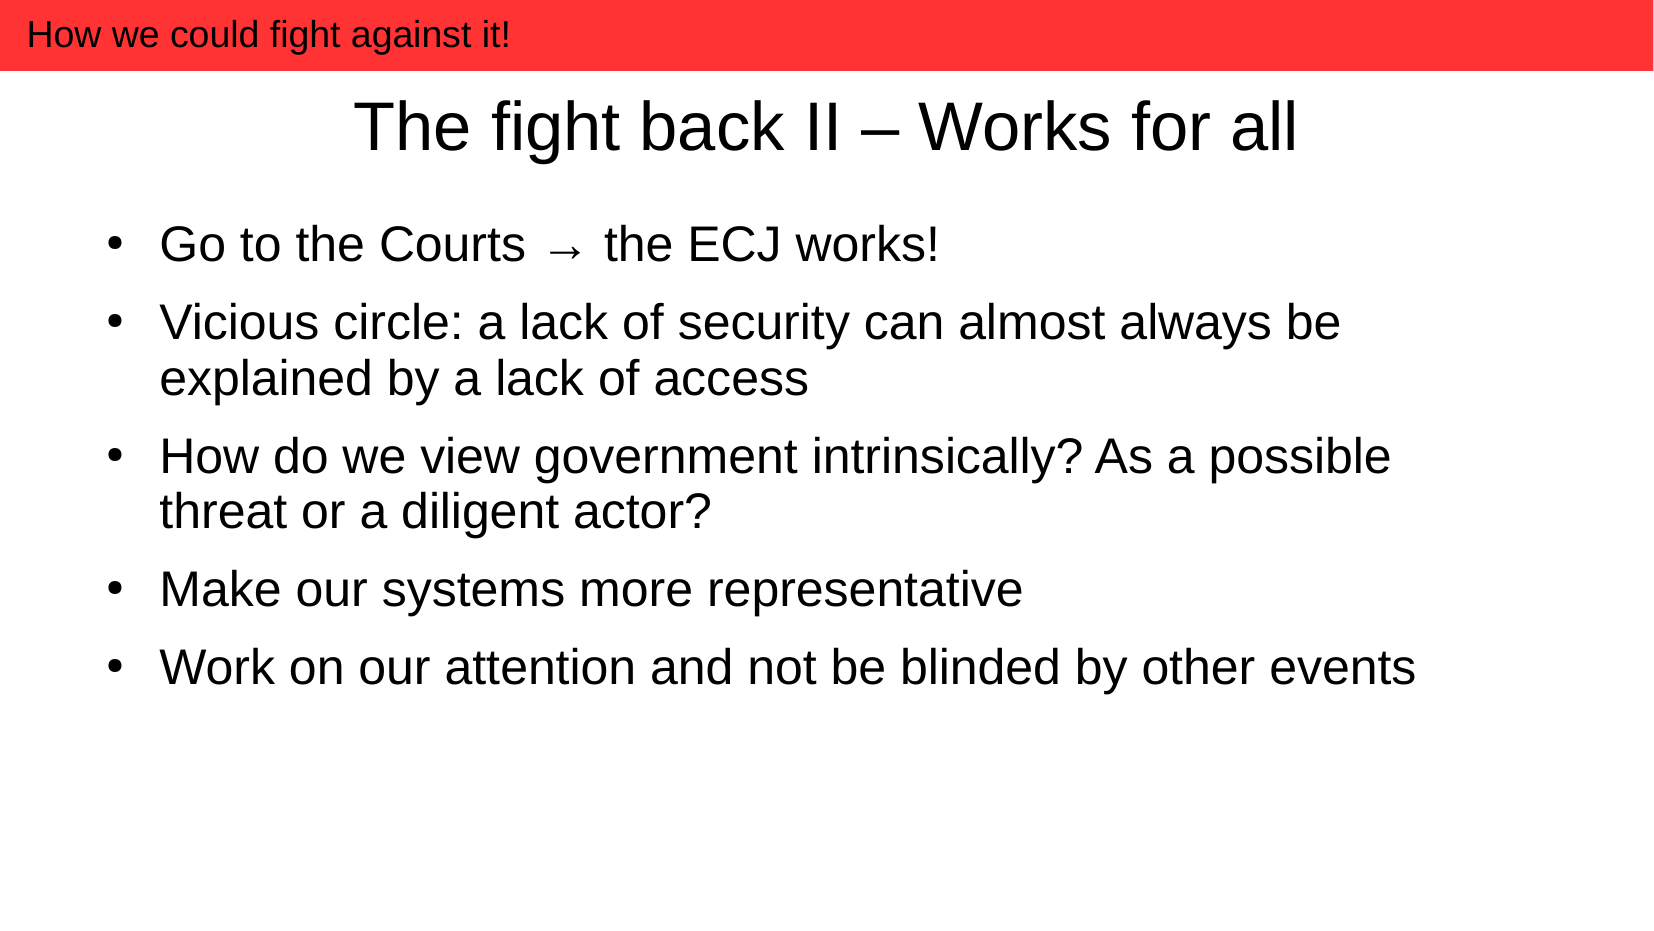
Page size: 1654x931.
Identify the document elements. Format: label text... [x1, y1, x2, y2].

title The fight back II – Works for all [82, 71, 1571, 205]
text_box [0, 0, 1654, 71]
list Go to the Courts → the ECJ works! Vicious circle: a lack of security can almost always be explained by a lack of access How do we view government intrinsically? As a possible threat or a diligent actor? Make our systems more representative Work on our attention and not be blinded by other events [88, 216, 1512, 780]
text_box How we could fight against it! [11, 5, 886, 63]
